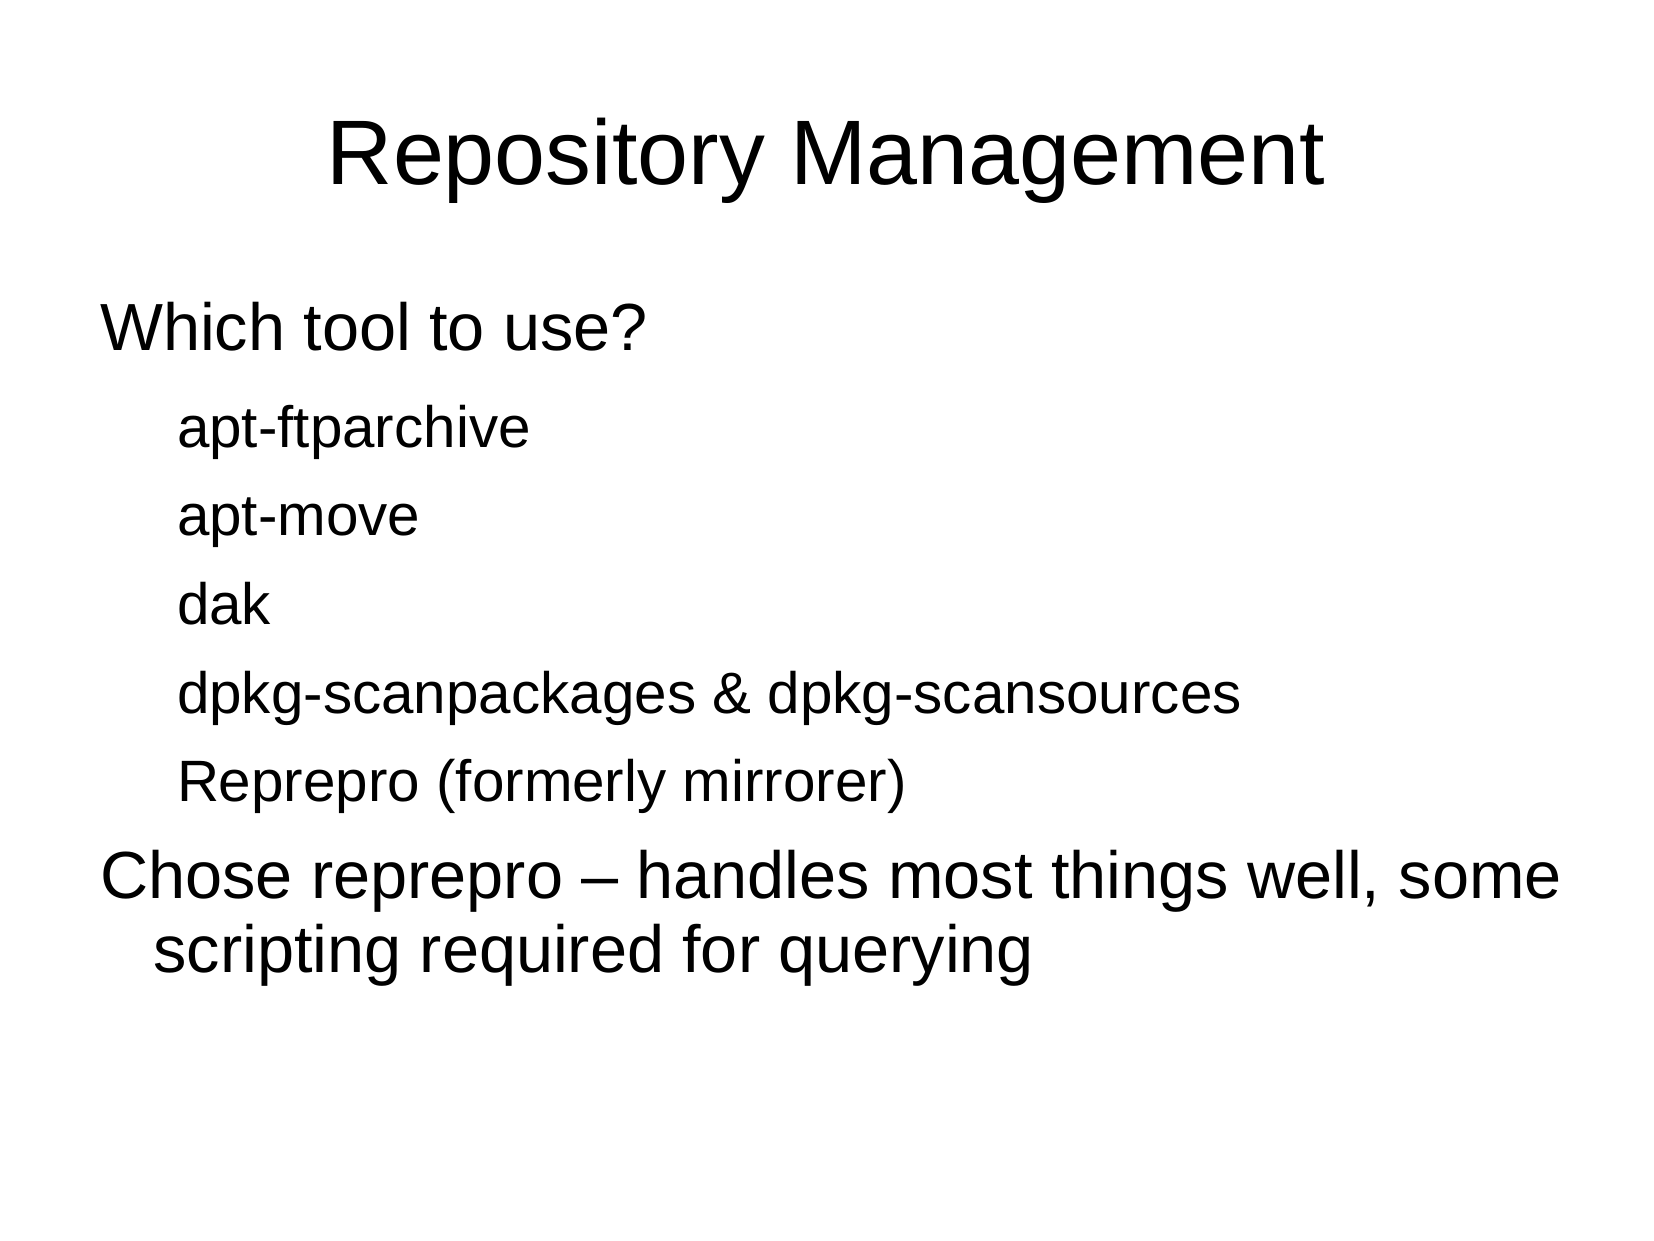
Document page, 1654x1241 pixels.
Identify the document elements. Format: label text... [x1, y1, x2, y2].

title Repository Management [82, 49, 1571, 257]
list Which tool to use? apt-ftparchive apt-move dak dpkg-scanpackages & dpkg-scansources Reprepro (formerly mirrorer) Chose reprepro – handles most things well, some scripting required for querying [82, 290, 1571, 1109]
